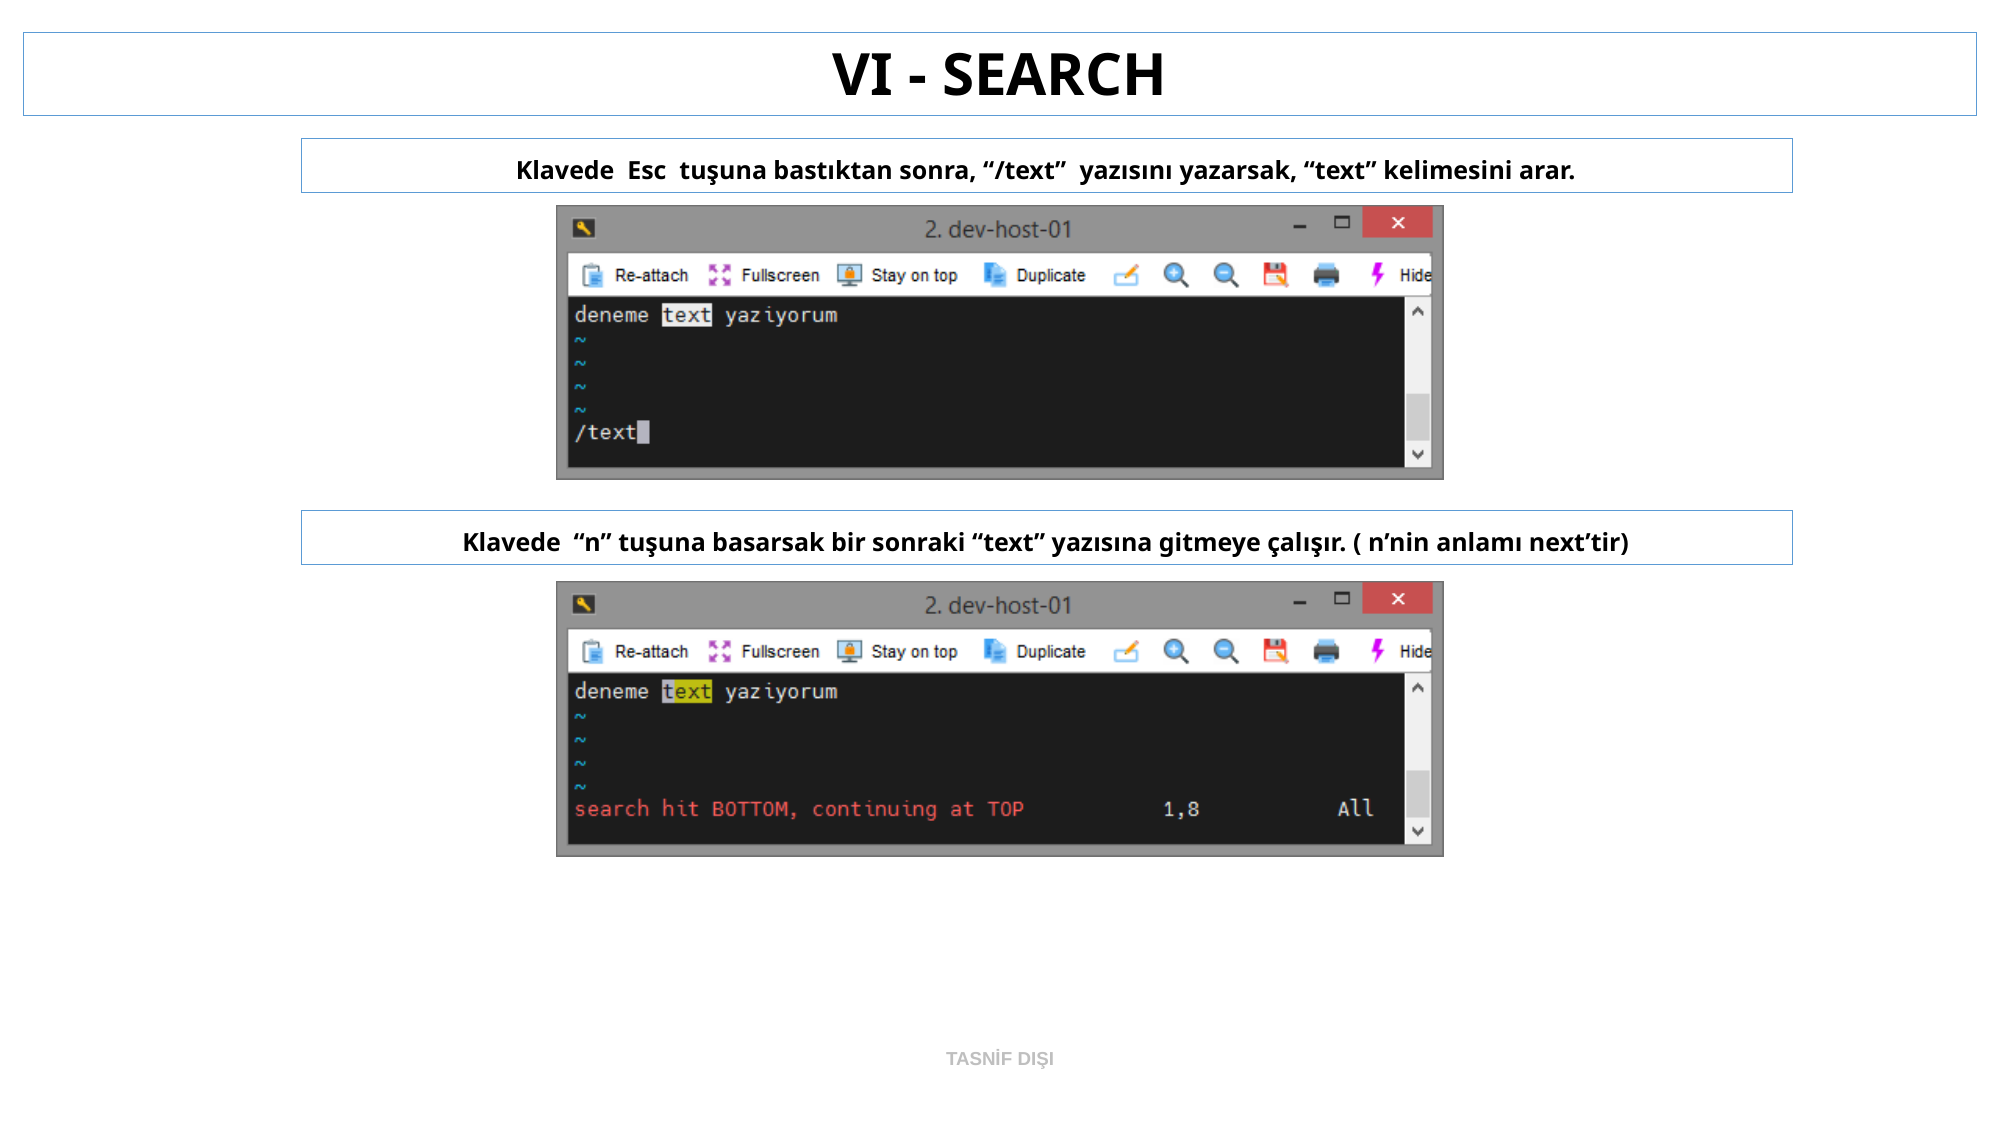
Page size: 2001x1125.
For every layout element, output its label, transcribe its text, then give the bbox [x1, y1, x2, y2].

title VI - SEARCH [23, 32, 1977, 116]
text_box Klavede Esc tuşuna bastıktan sonra, “/text” yazısını yazarsak, “text” kelimesini arar. [301, 138, 1793, 193]
picture [556, 205, 1444, 480]
text_box Klavede “n” tuşuna basarsak bir sonraki “text” yazısına gitmeye çalışır. ( n’nin anlamı next’tir) [301, 510, 1793, 565]
footer TASNİF DIŞI [0, 1042, 2000, 1103]
picture [556, 581, 1444, 857]
